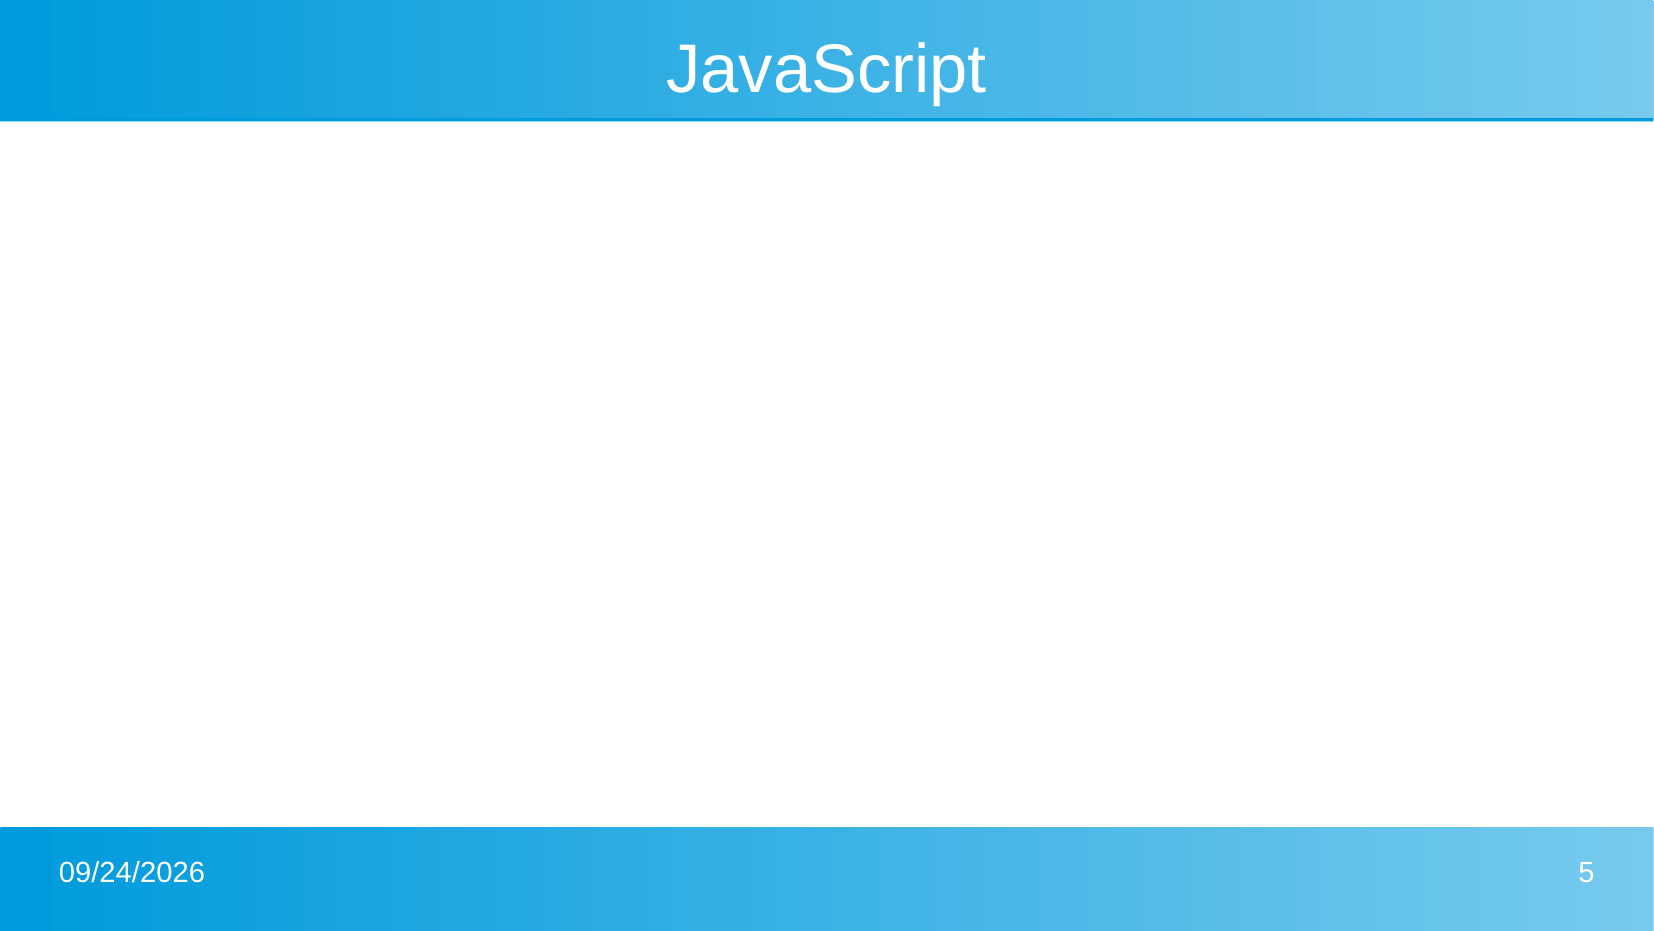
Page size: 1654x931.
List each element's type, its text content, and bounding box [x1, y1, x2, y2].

title JavaScript [59, 29, 1595, 108]
